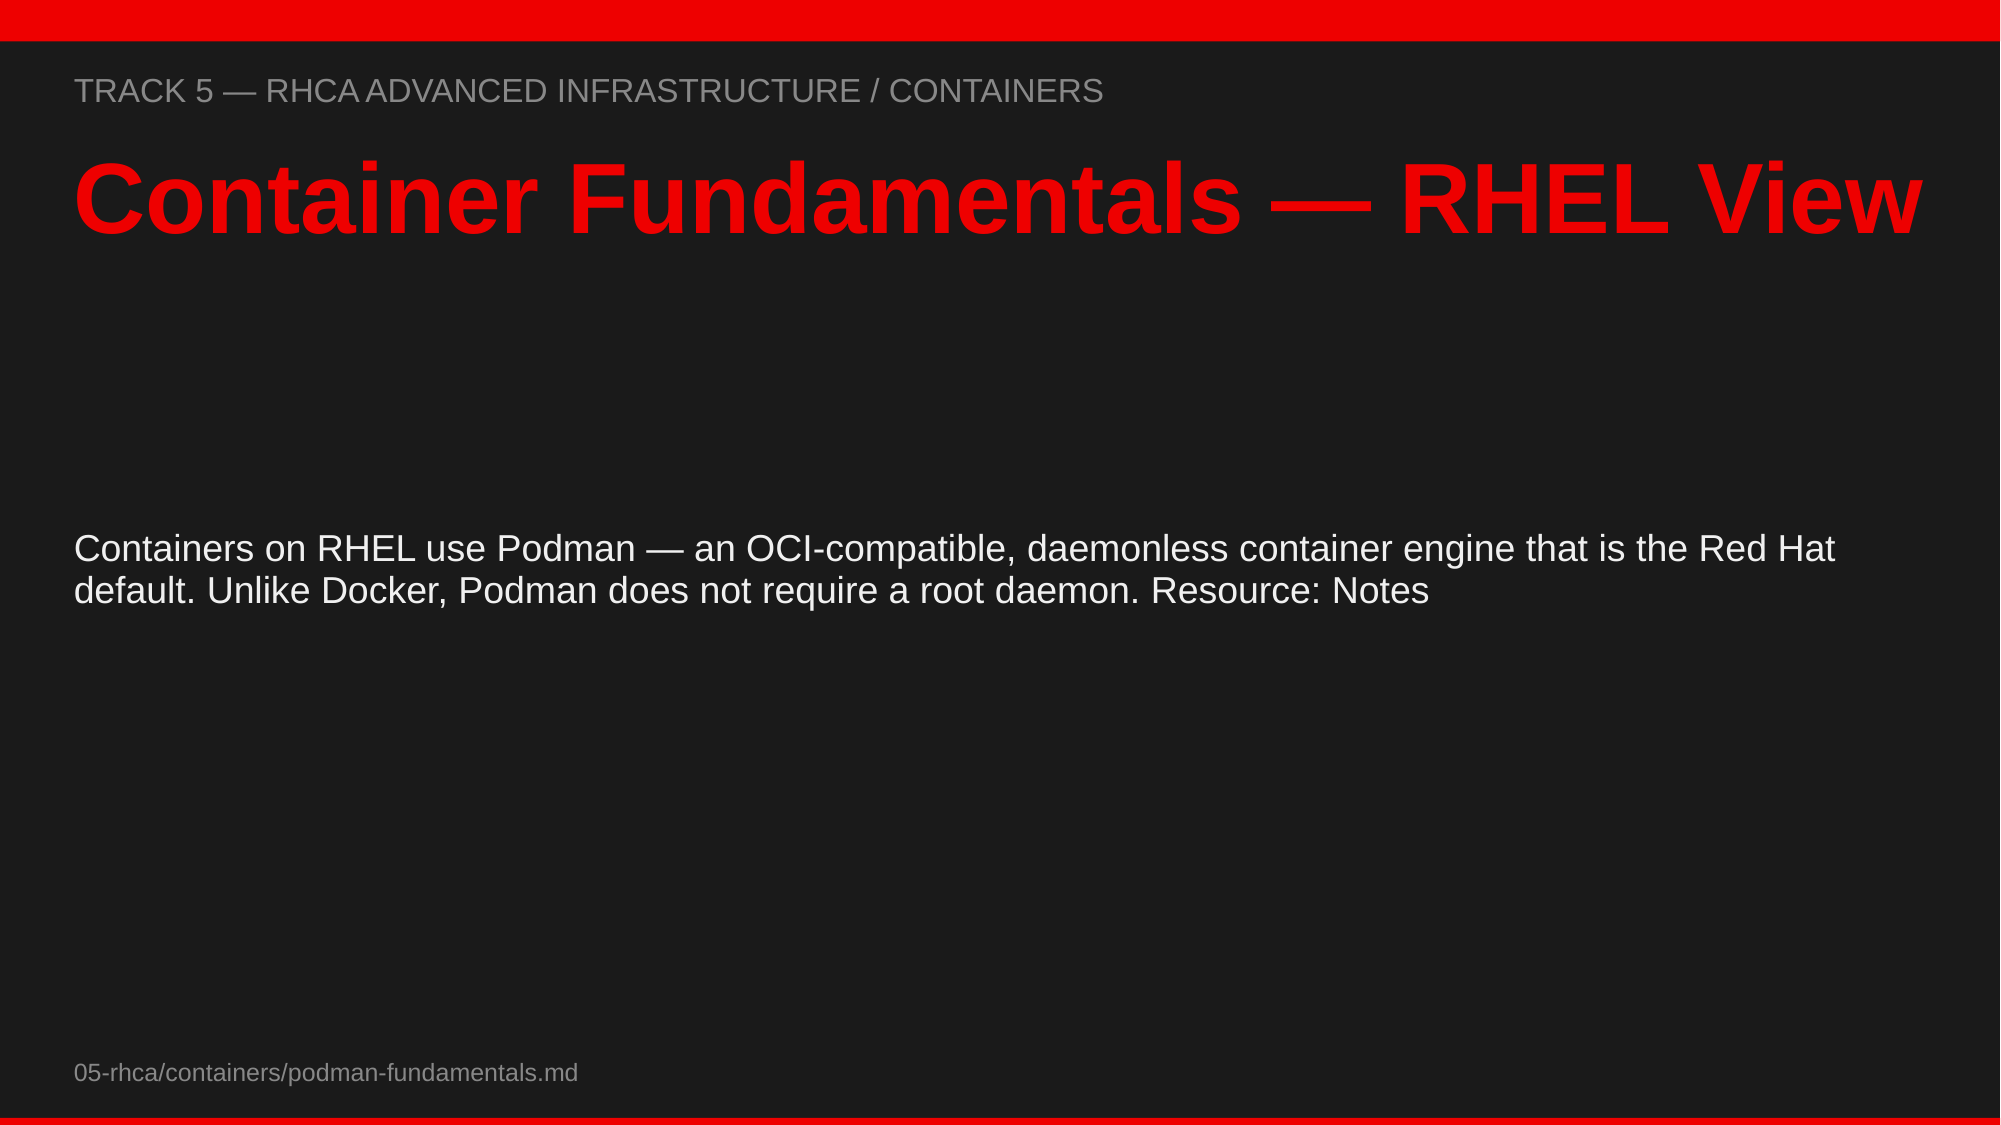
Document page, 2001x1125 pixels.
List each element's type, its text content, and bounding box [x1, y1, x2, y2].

text_box TRACK 5 — RHCA ADVANCED INFRASTRUCTURE / CONTAINERS [59, 64, 1942, 119]
text_box Containers on RHEL use Podman — an OCI-compatible, daemonless container engine that is the Red Hat default. Unlike Docker, Podman does not require a root daemon. Resource: Notes [59, 519, 1942, 727]
text_box [0, 1117, 2001, 1125]
text_box [0, 0, 2001, 42]
text_box Container Fundamentals — RHEL View [59, 135, 1942, 461]
text_box 05-rhca/containers/podman-fundamentals.md [59, 1051, 1942, 1093]
